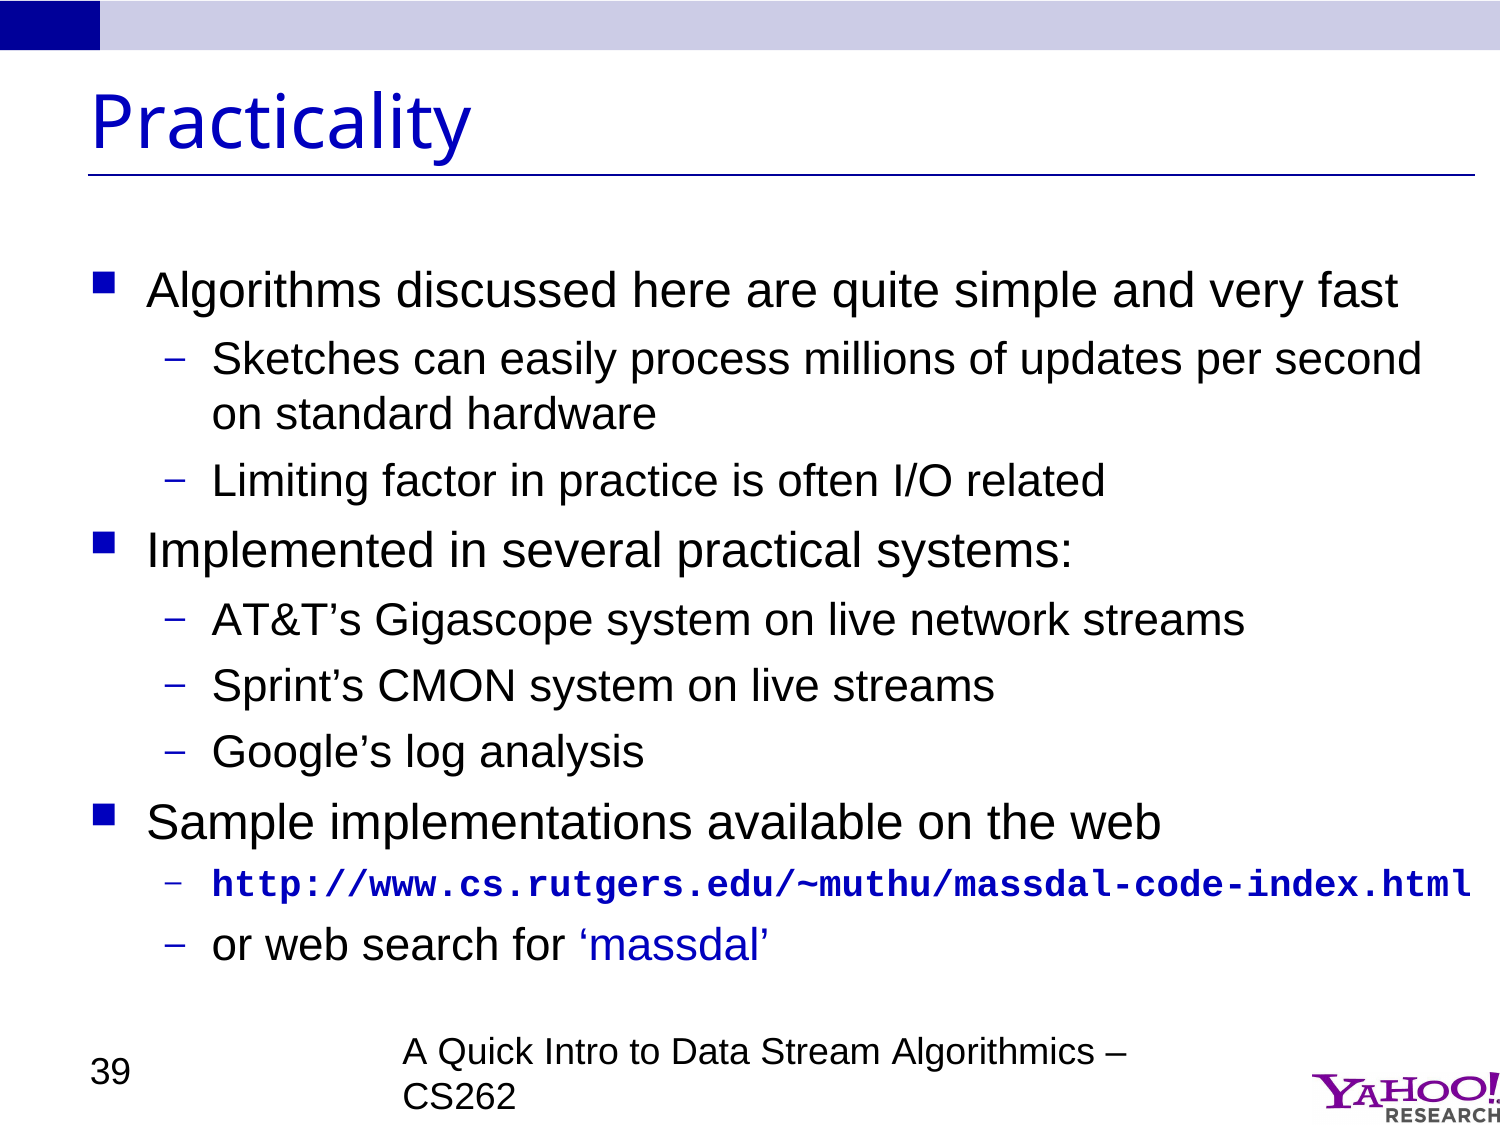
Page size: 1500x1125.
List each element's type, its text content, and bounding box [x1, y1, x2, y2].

picture [1312, 1072, 1500, 1125]
list Algorithms discussed here are quite simple and very fast Sketches can easily process millions of updates per second on standard hardware Limiting factor in practice is often I/O related Implemented in several practical systems: AT&T’s Gigascope system on live network streams Sprint’s CMON system on live streams Google’s log analysis Sample implementations available on the web http://www.cs.rutgers.edu/~muthu/massdal-code-index.html or web search for ‘massdal’ [75, 249, 1500, 1051]
title Practicality [75, 50, 1500, 188]
